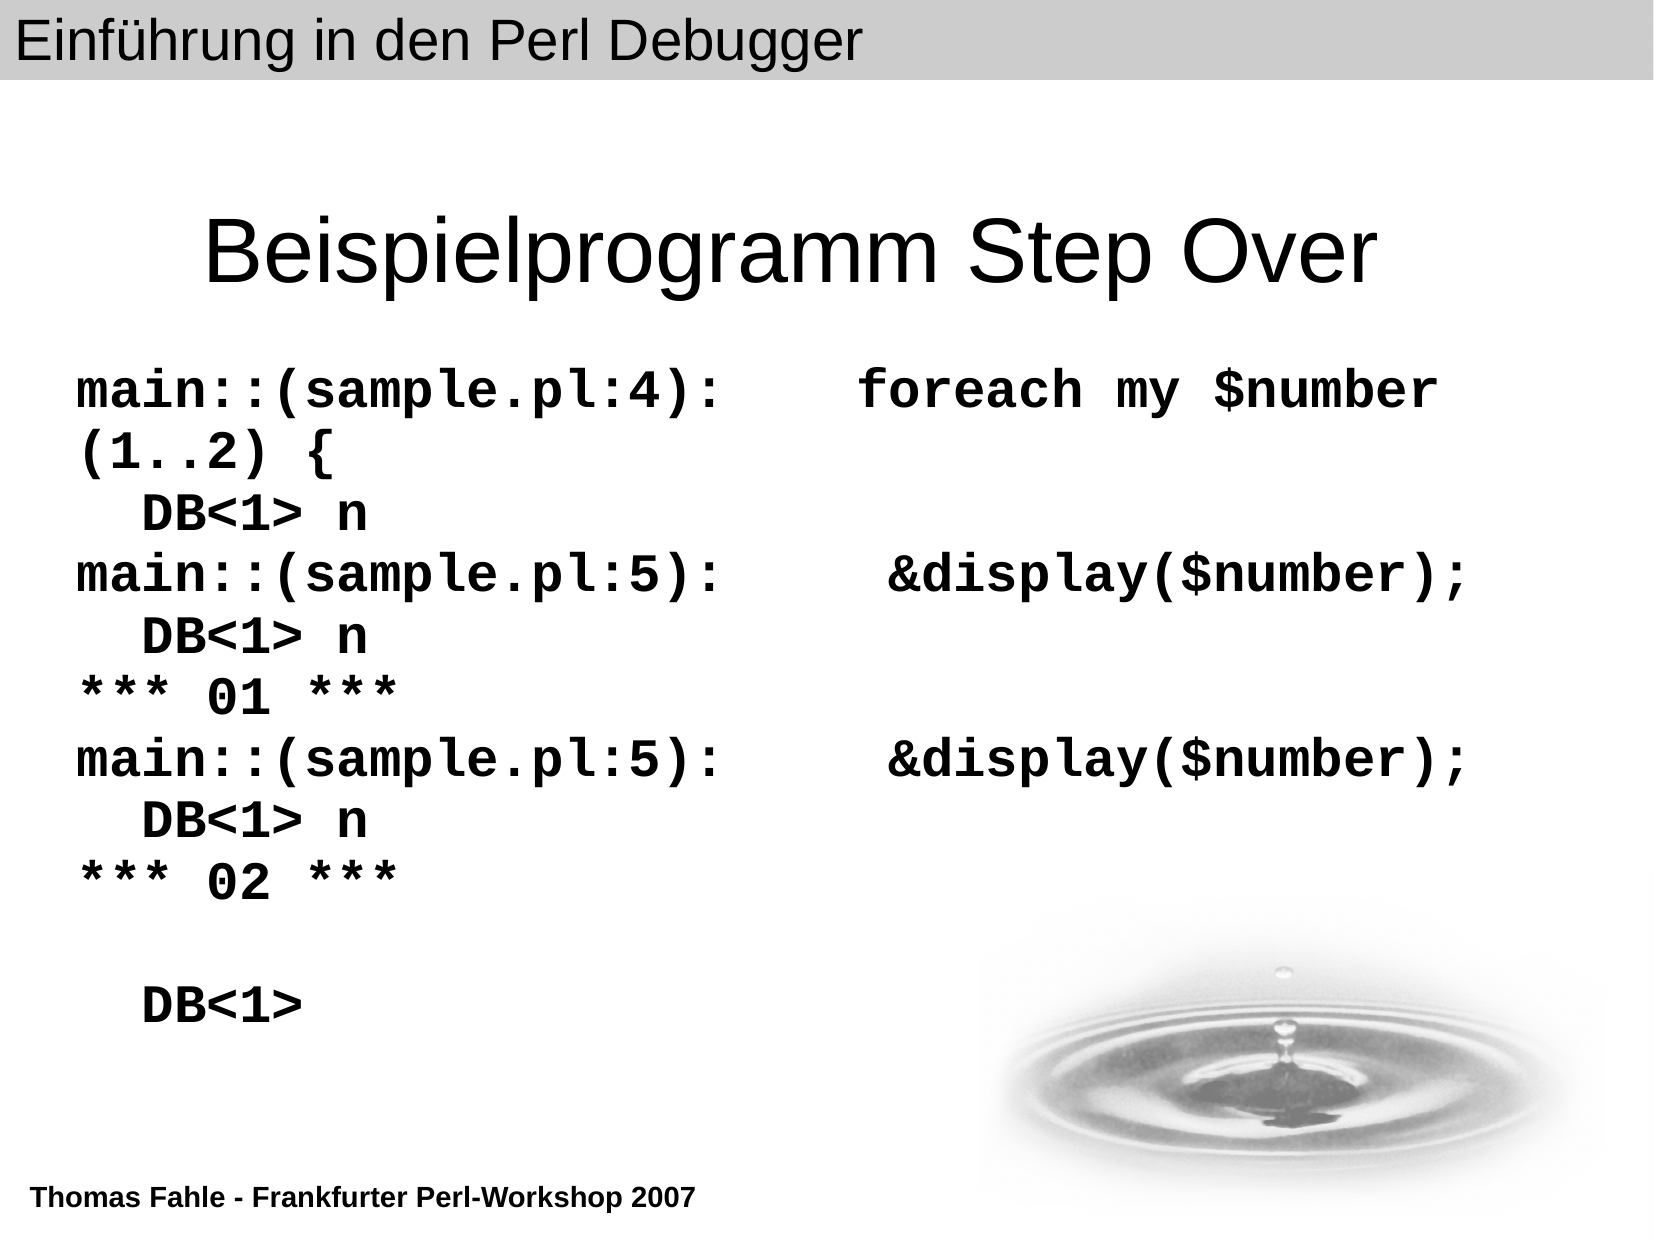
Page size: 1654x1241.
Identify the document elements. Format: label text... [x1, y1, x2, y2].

subtitle main::(sample.pl:4): foreach my $number (1..2) { DB<1> n main::(sample.pl:5): &display($number); DB<1> n *** 01 *** main::(sample.pl:5): &display($number); DB<1> n *** 02 *** DB<1> [76, 360, 1565, 1041]
picture [0, 80, 1654, 1241]
title Beispielprogramm Step Over [47, 147, 1536, 355]
